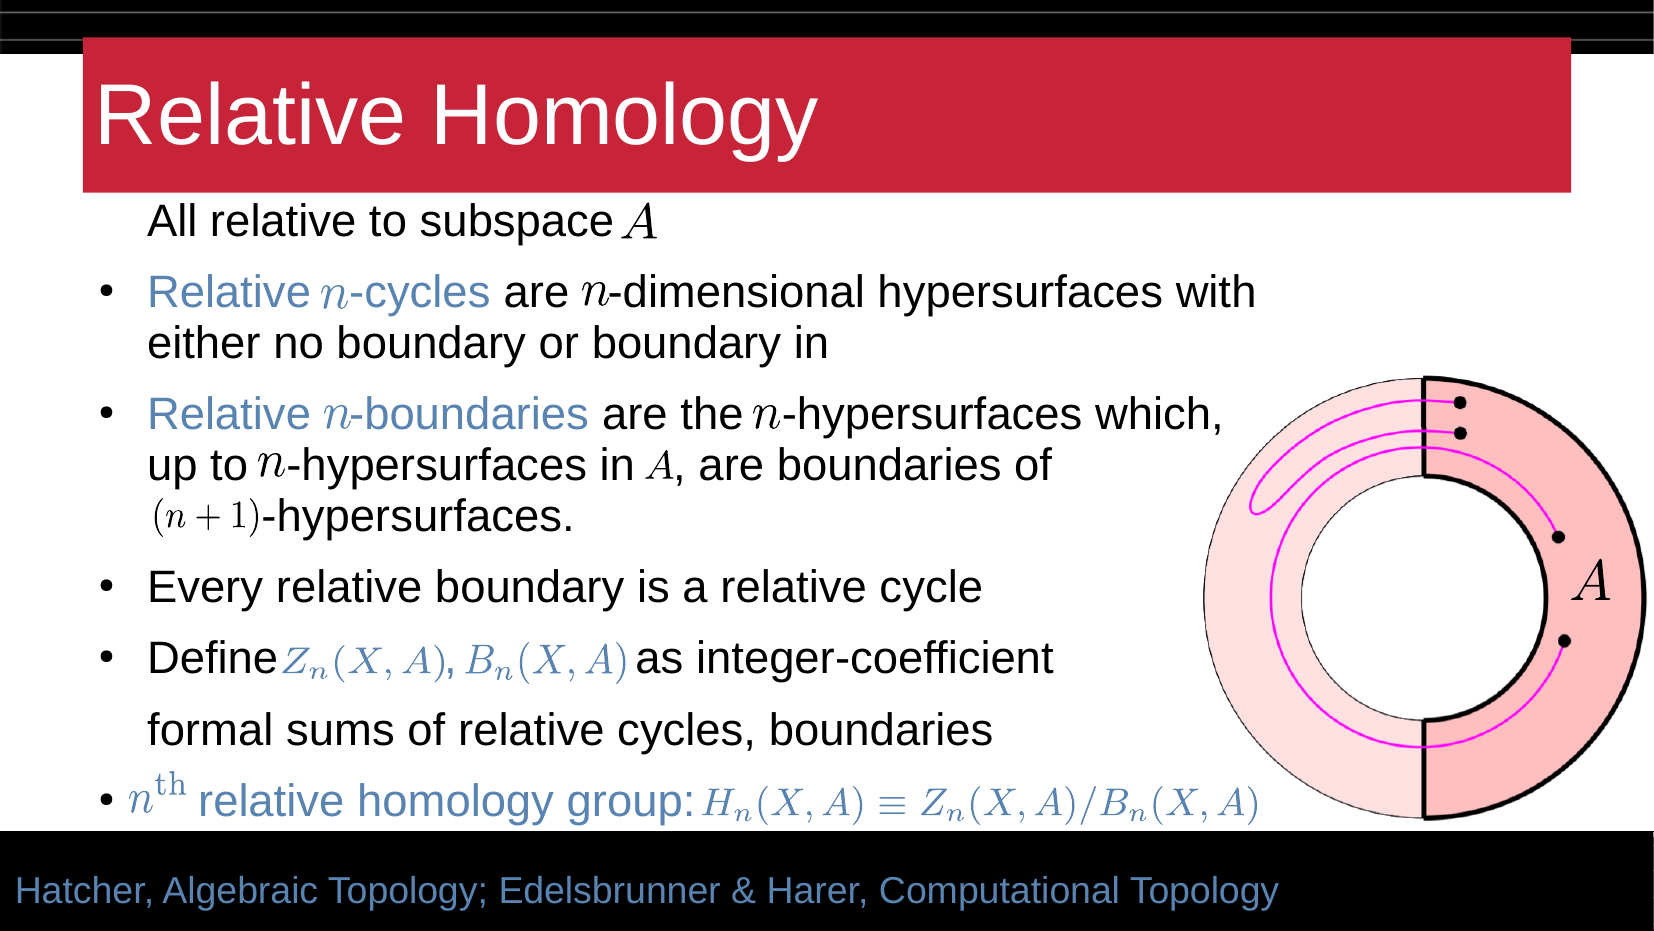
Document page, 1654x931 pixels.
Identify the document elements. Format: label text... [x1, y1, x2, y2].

text_box [753, 405, 781, 429]
text_box [0, 831, 1654, 931]
title Relative Homology [82, 37, 1572, 193]
text_box [621, 202, 658, 239]
text_box [321, 285, 349, 309]
text_box [645, 450, 674, 479]
text_box [323, 405, 351, 429]
text_box [581, 281, 609, 306]
text_box [701, 786, 1257, 826]
picture [0, 0, 1654, 54]
text_box [465, 641, 626, 684]
text_box [258, 453, 285, 477]
text_box [153, 498, 259, 537]
list All relative to subspace Relative -cycles are -dimensional hypersurfaces with either no boundary or boundary in Relative -boundaries are the -hypersurfaces which, up to -hypersurfaces in , are boundaries of -hypersurfaces. Every relative boundary is a relative cycle Define , as integer-coefficient formal sums of relative cycles, boundaries relative homology group: [82, 195, 1267, 831]
text_box [281, 645, 444, 683]
picture [1267, 365, 1651, 826]
text_box [1570, 558, 1611, 601]
text_box Hatcher, Algebraic Topology; Edelsbrunner & Harer, Computational Topology [0, 862, 1388, 931]
text_box [128, 771, 186, 814]
